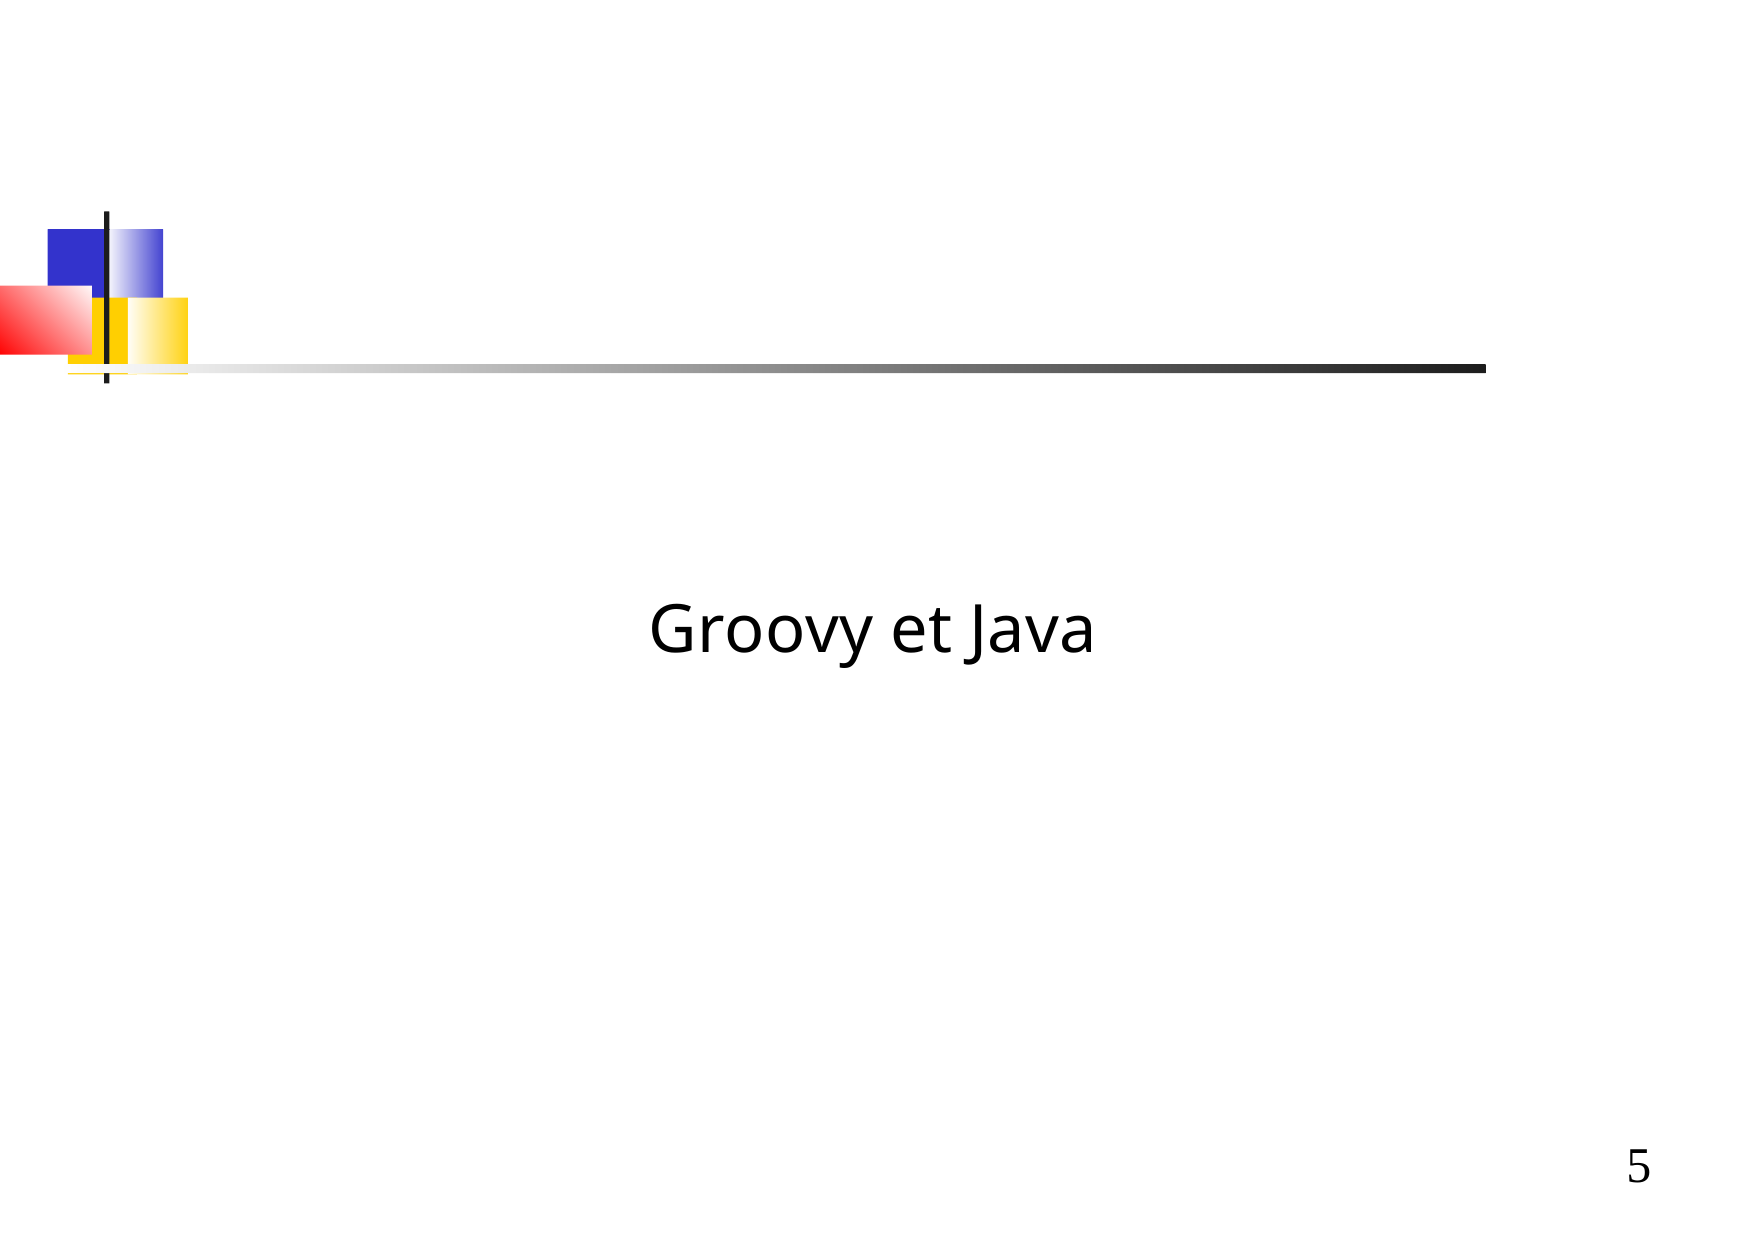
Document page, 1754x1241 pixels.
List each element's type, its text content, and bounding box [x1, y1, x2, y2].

subtitle Groovy et Java [179, 139, 1567, 1119]
